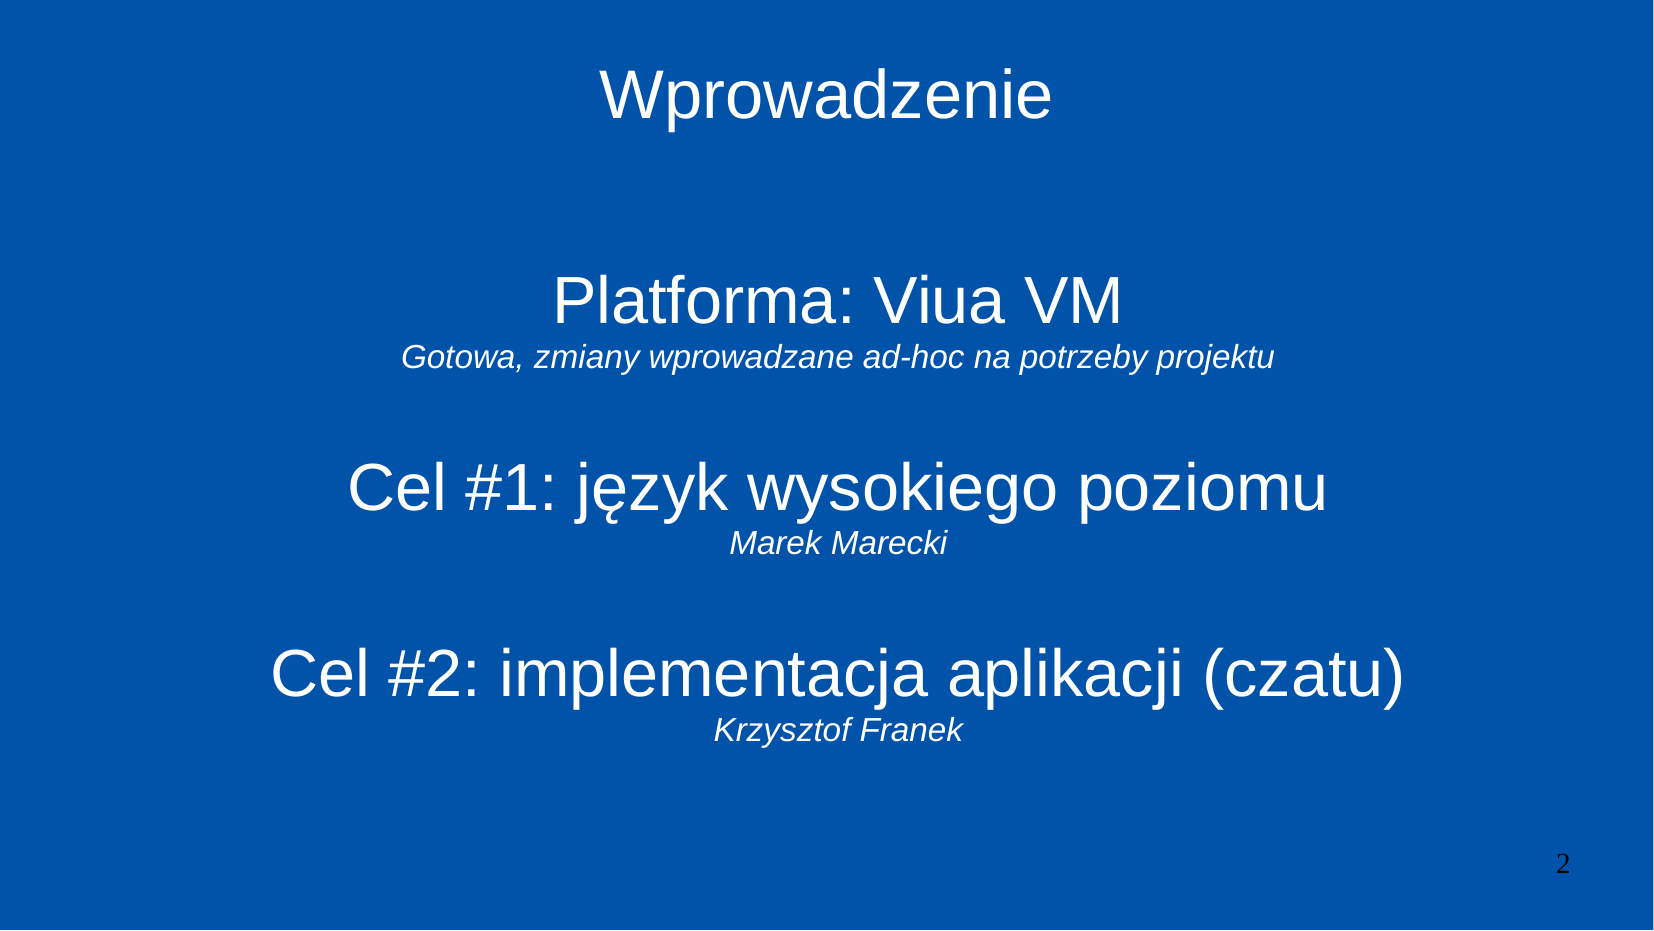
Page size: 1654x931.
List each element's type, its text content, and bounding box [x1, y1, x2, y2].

title Wprowadzenie [389, 35, 1264, 154]
subtitle Platforma: Viua VM Gotowa, zmiany wprowadzane ad-hoc na potrzeby projektu Cel #1: język wysokiego poziomu Marek Marecki Cel #2: implementacja aplikacji (czatu) Krzysztof Franek [153, 231, 1524, 780]
